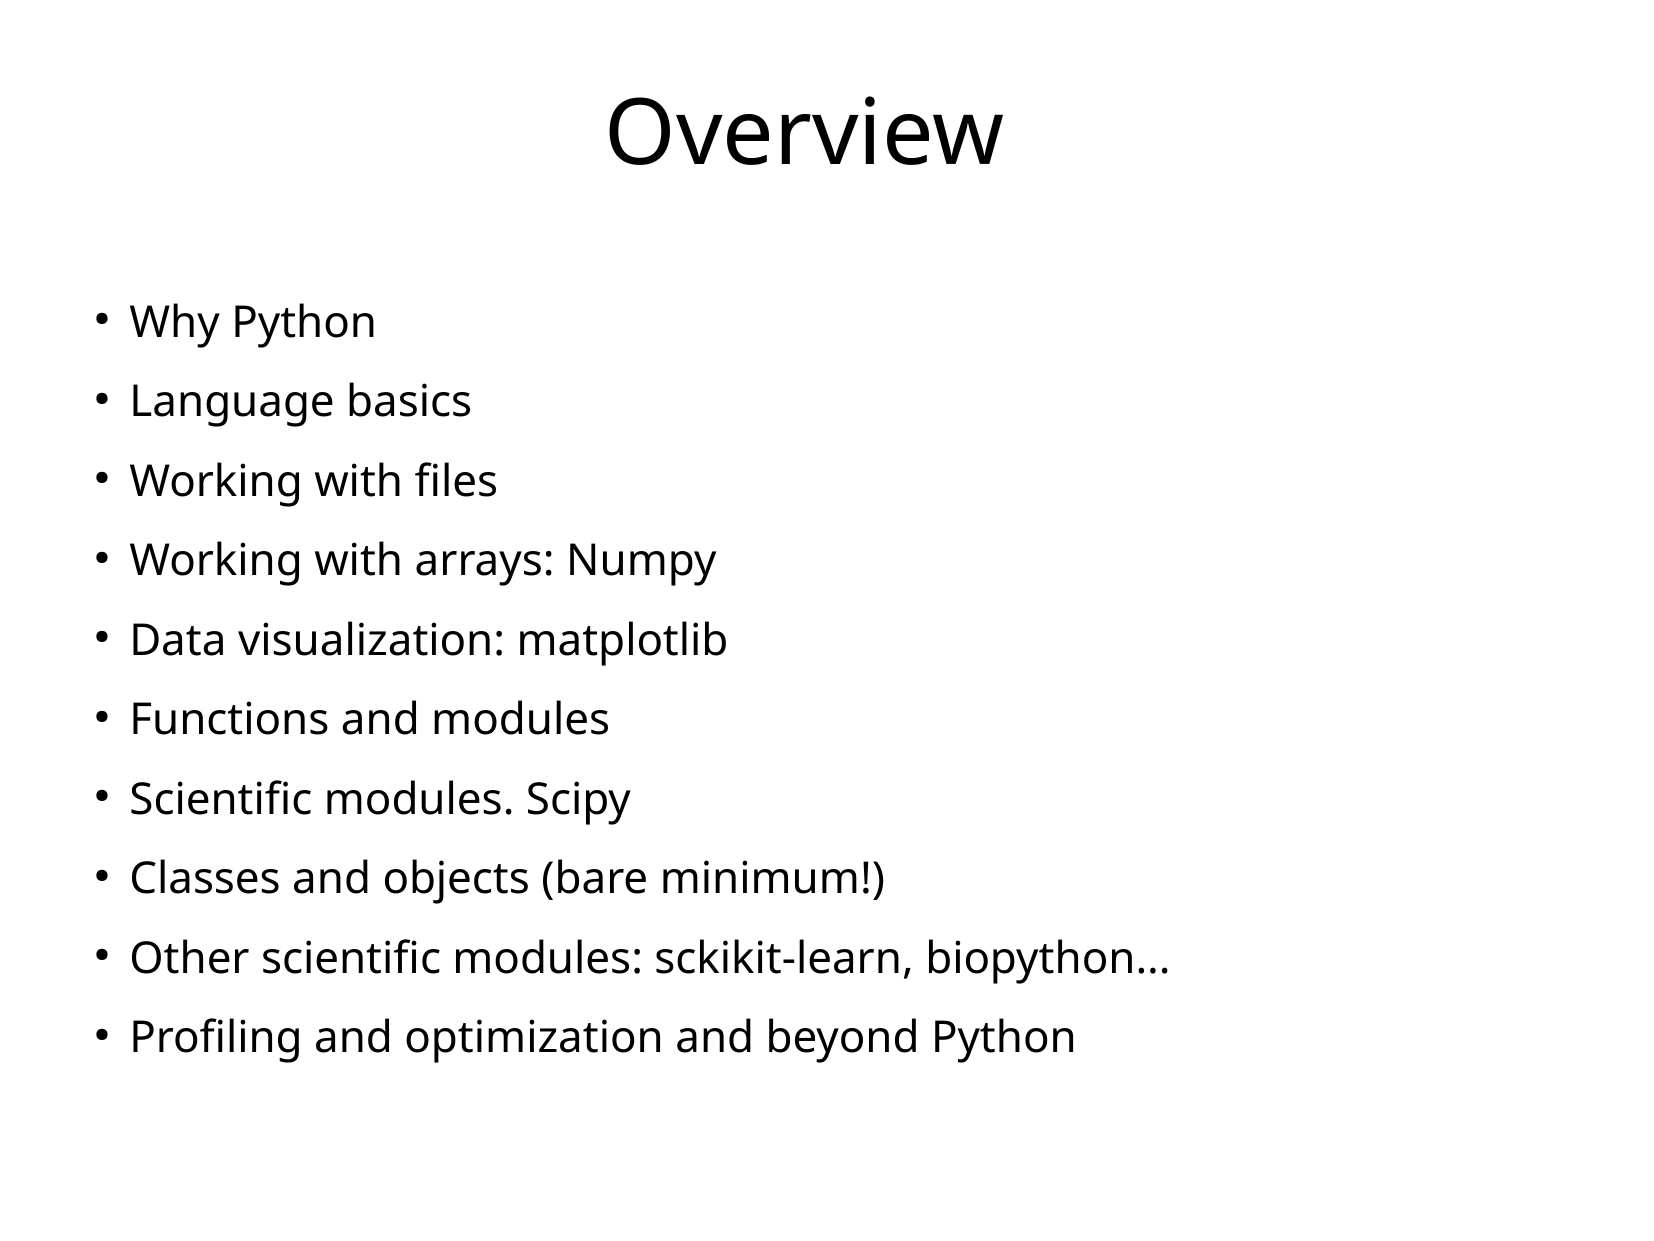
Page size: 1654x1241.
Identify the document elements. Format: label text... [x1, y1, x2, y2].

title Overview [79, 25, 1531, 233]
list Why Python Language basics Working with files Working with arrays: Numpy Data visualization: matplotlib Functions and modules Scientific modules. Scipy Classes and objects (bare minimum!) Other scientific modules: sckikit-learn, biopython... Profiling and optimization and beyond Python [82, 290, 1538, 1071]
